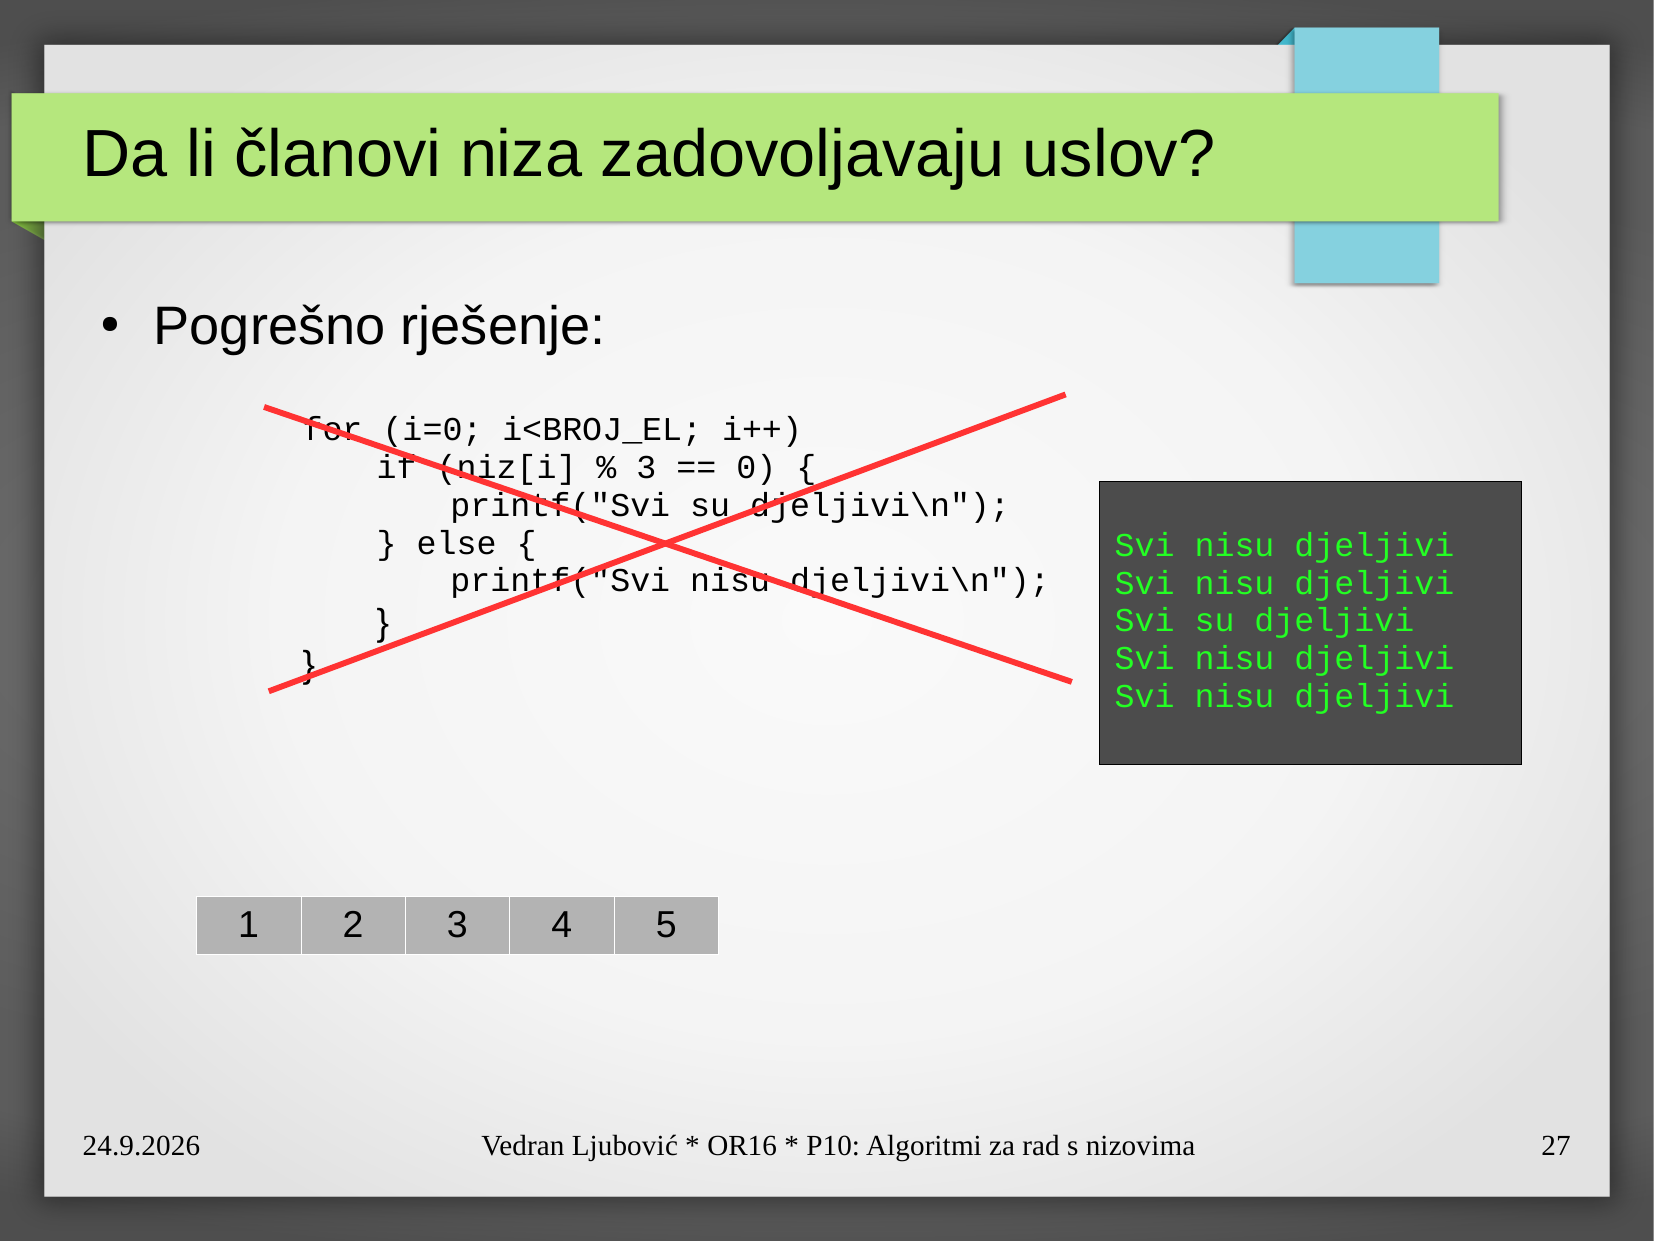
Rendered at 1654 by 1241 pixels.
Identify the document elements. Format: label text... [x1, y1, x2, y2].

text_box Svi nisu djeljivi Svi nisu djeljivi Svi su djeljivi Svi nisu djeljivi Svi nisu djeljivi [1099, 481, 1522, 765]
table_header 3 [406, 897, 509, 954]
table_header 2 [302, 897, 405, 954]
title Da li članovi niza zadovoljavaju uslov? [82, 94, 1264, 213]
table_header 5 [615, 897, 718, 954]
table_header 1 [197, 897, 301, 954]
table_header 4 [510, 897, 614, 954]
text_box for (i=0; i<BROJ_EL; i++) if (niz[i] % 3 == 0) { printf("Svi su djeljivi\n"); } else { printf("Svi nisu djeljivi\n"); } } [214, 368, 1453, 993]
list Pogrešno rješenje: [82, 295, 1571, 1015]
picture [0, 0, 1654, 1241]
